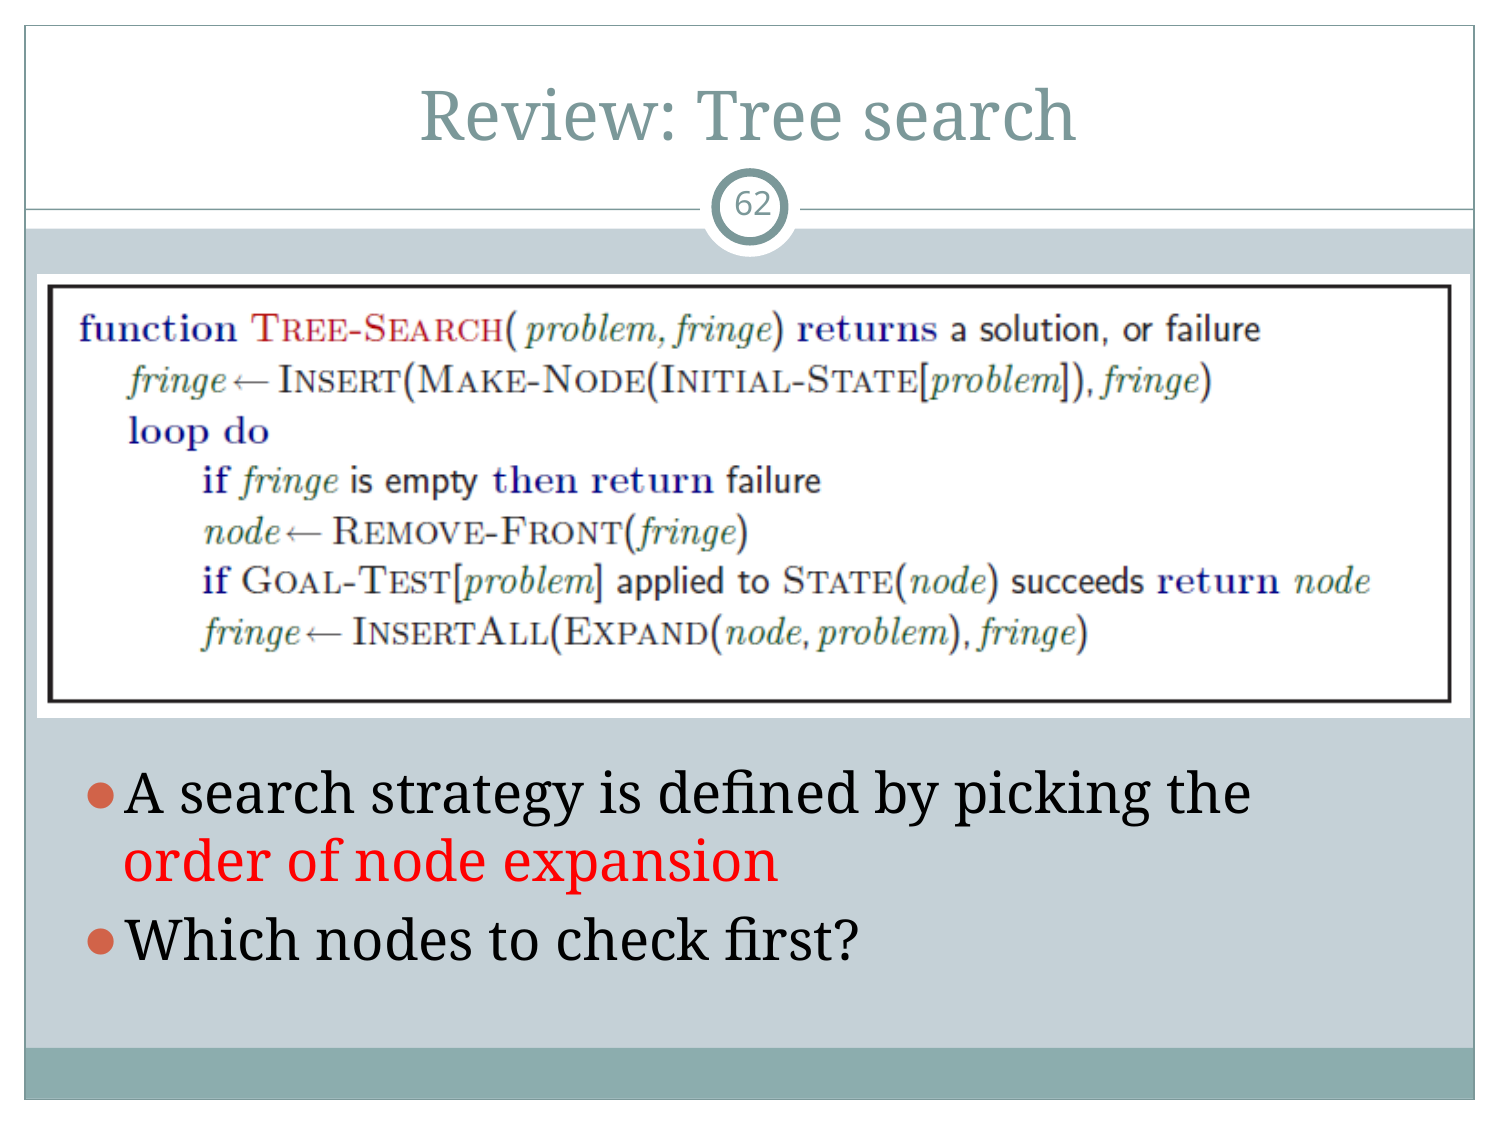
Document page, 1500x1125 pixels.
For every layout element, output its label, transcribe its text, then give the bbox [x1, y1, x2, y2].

list A search strategy is defined by picking the order of node expansion Which nodes to check first? [62, 750, 1413, 1055]
title Review: Tree search [49, 37, 1450, 162]
picture [37, 274, 1470, 718]
slide_number <number> [715, 168, 791, 241]
